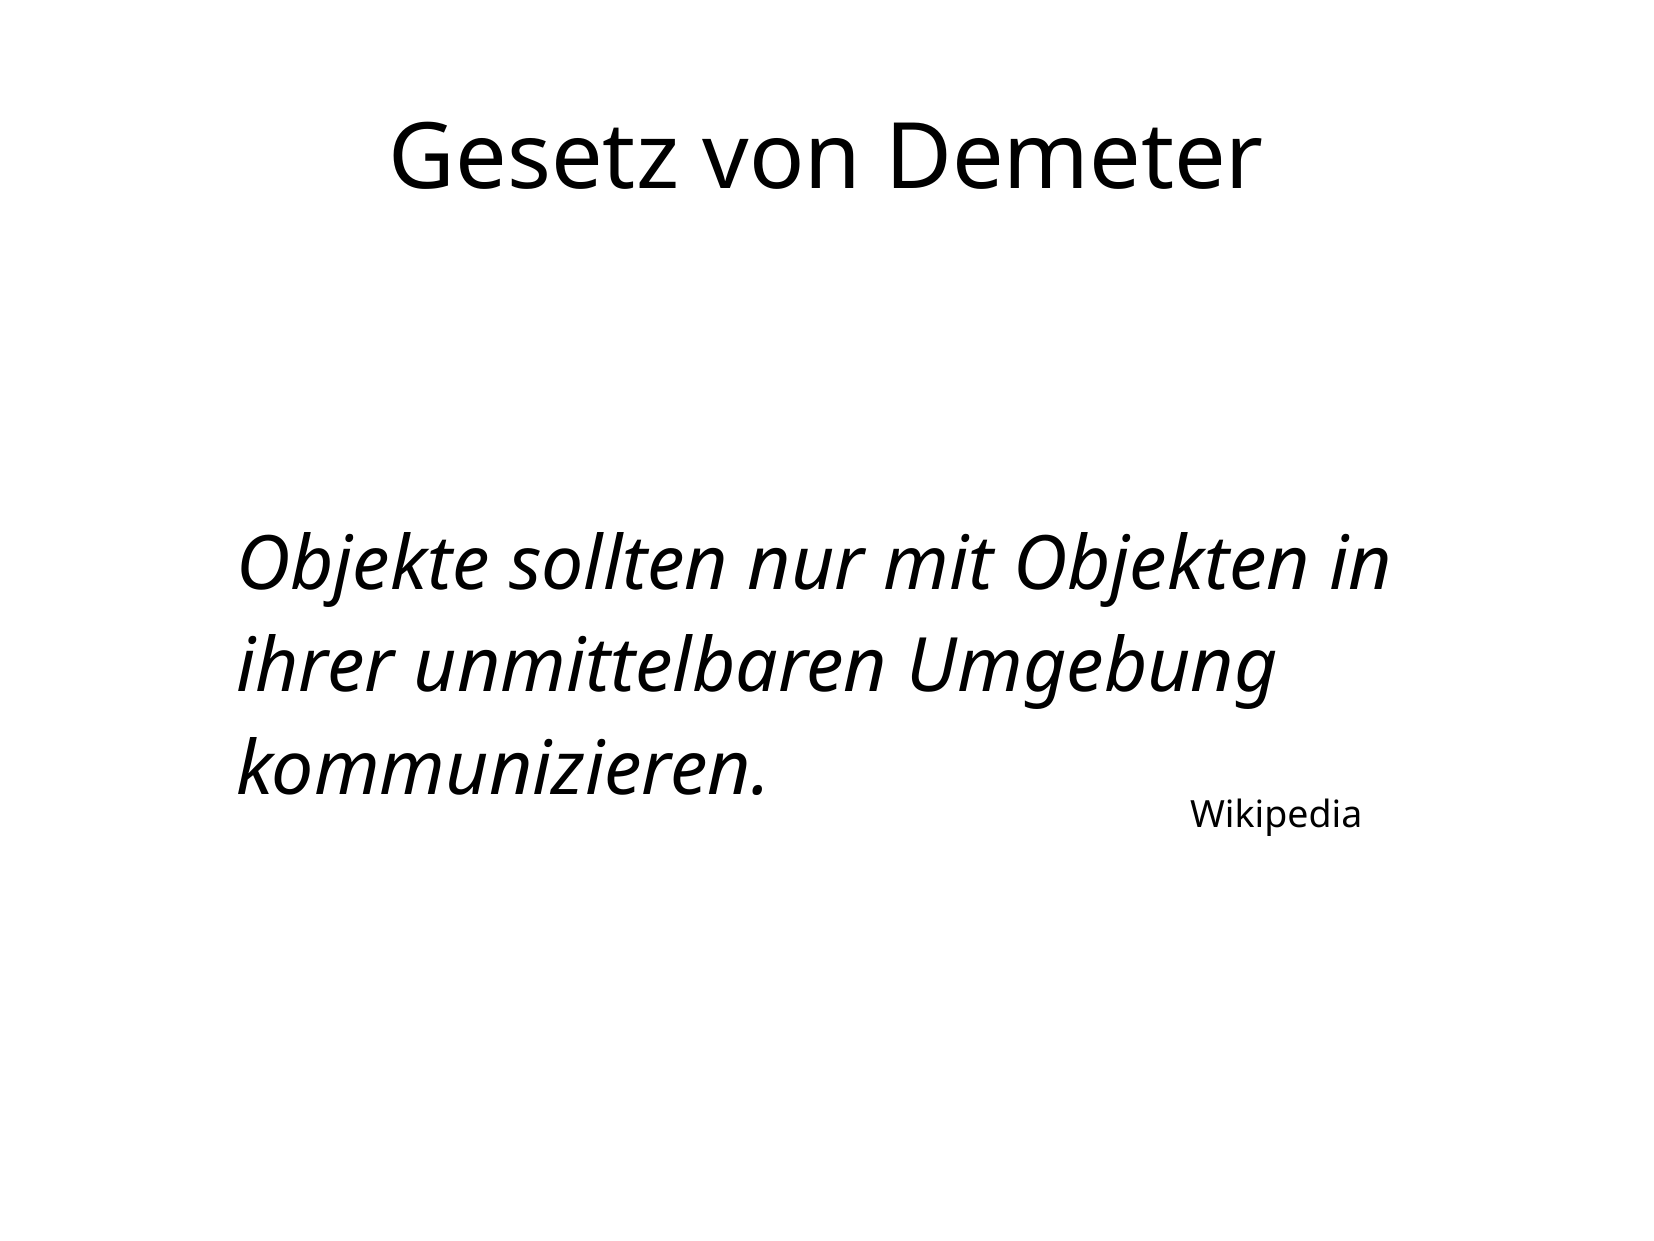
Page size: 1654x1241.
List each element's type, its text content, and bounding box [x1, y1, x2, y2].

text_box Objekte sollten nur mit Objekten in ihrer unmittelbaren Umgebung kommunizieren. [221, 502, 1433, 779]
title Gesetz von Demeter [82, 56, 1571, 250]
text_box Wikipedia [1175, 780, 1371, 839]
